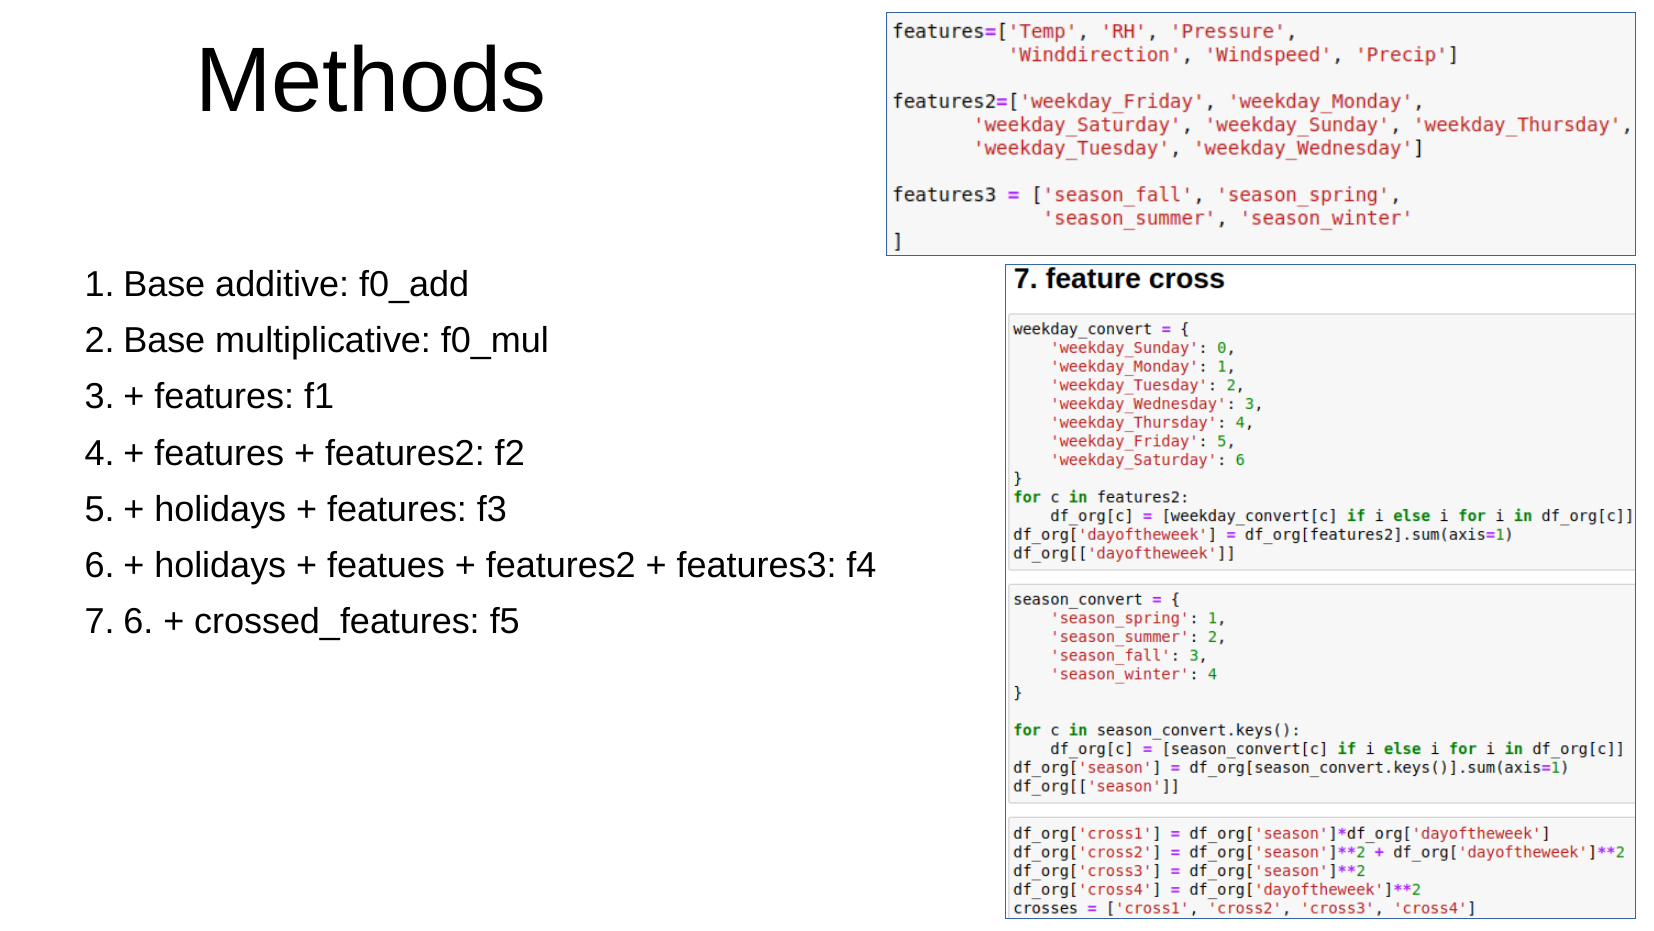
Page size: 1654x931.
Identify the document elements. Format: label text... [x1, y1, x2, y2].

list Base additive: f0_add Base multiplicative: f0_mul + features: f1 + features + features2: f2 + holidays + features: f3 + holidays + featues + features2 + features3: f4 6. + crossed_features: f5 [75, 264, 901, 643]
picture [886, 12, 1636, 256]
title Methods [82, 1, 661, 157]
picture [1005, 264, 1636, 919]
